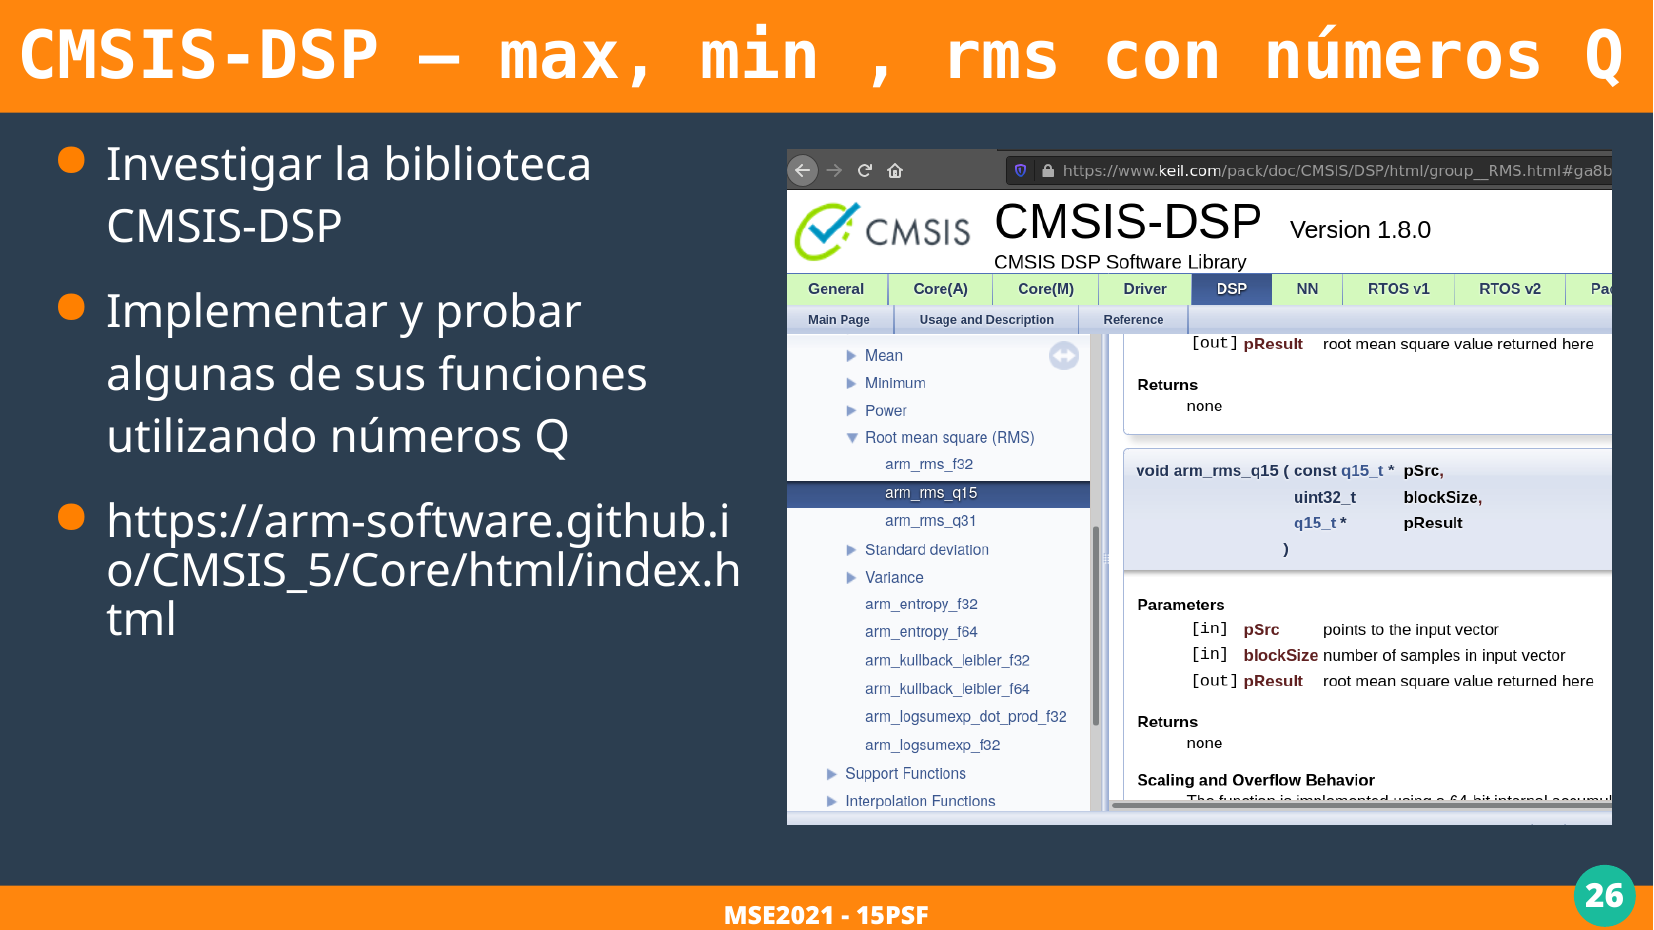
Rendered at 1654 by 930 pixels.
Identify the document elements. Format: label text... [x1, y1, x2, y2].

picture [787, 149, 1612, 826]
list Investigar la biblioteca CMSIS-DSP Implementar y probar algunas de sus funciones utilizando números Q https://arm-software.github.io/CMSIS_5/Core/html/index.html [35, 131, 751, 863]
title CMSIS-DSP – max, min , rms con números Q [17, 16, 1653, 113]
